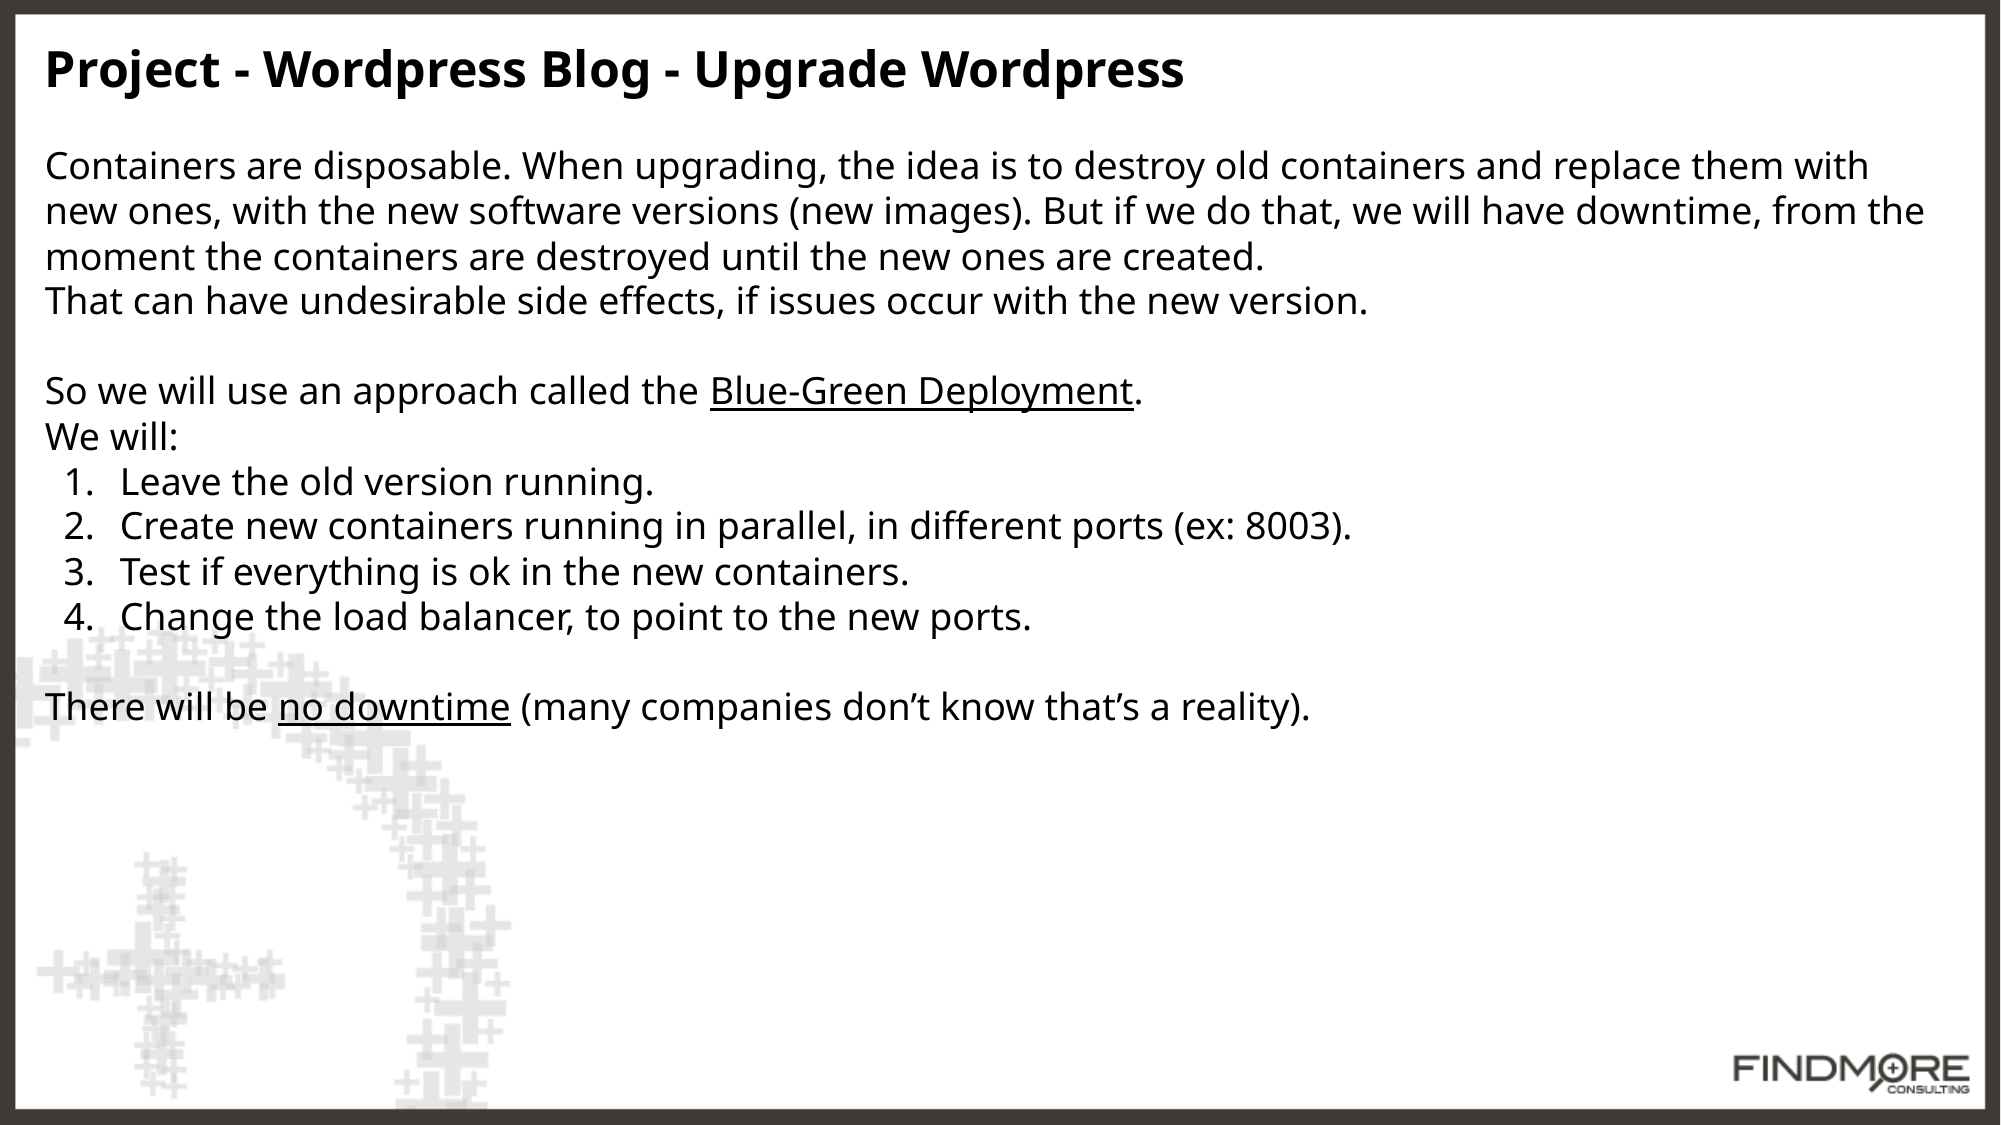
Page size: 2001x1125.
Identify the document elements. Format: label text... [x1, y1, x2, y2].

picture [0, 0, 2001, 1125]
text_box Project - Wordpress Blog - Upgrade Wordpress Containers are disposable. When upgrading, the idea is to destroy old containers and replace them with new ones, with the new software versions (new images). But if we do that, we will have downtime, from the moment the containers are destroyed until the new ones are created. That can have undesirable side effects, if issues occur with the new version. So we will use an approach called the Blue-Green Deployment. We will: Leave the old version running. Create new containers running in parallel, in different ports (ex: 8003). Test if everything is ok in the new containers. Change the load balancer, to point to the new ports. There will be no downtime (many companies don’t know that’s a reality). [29, 30, 1950, 1024]
